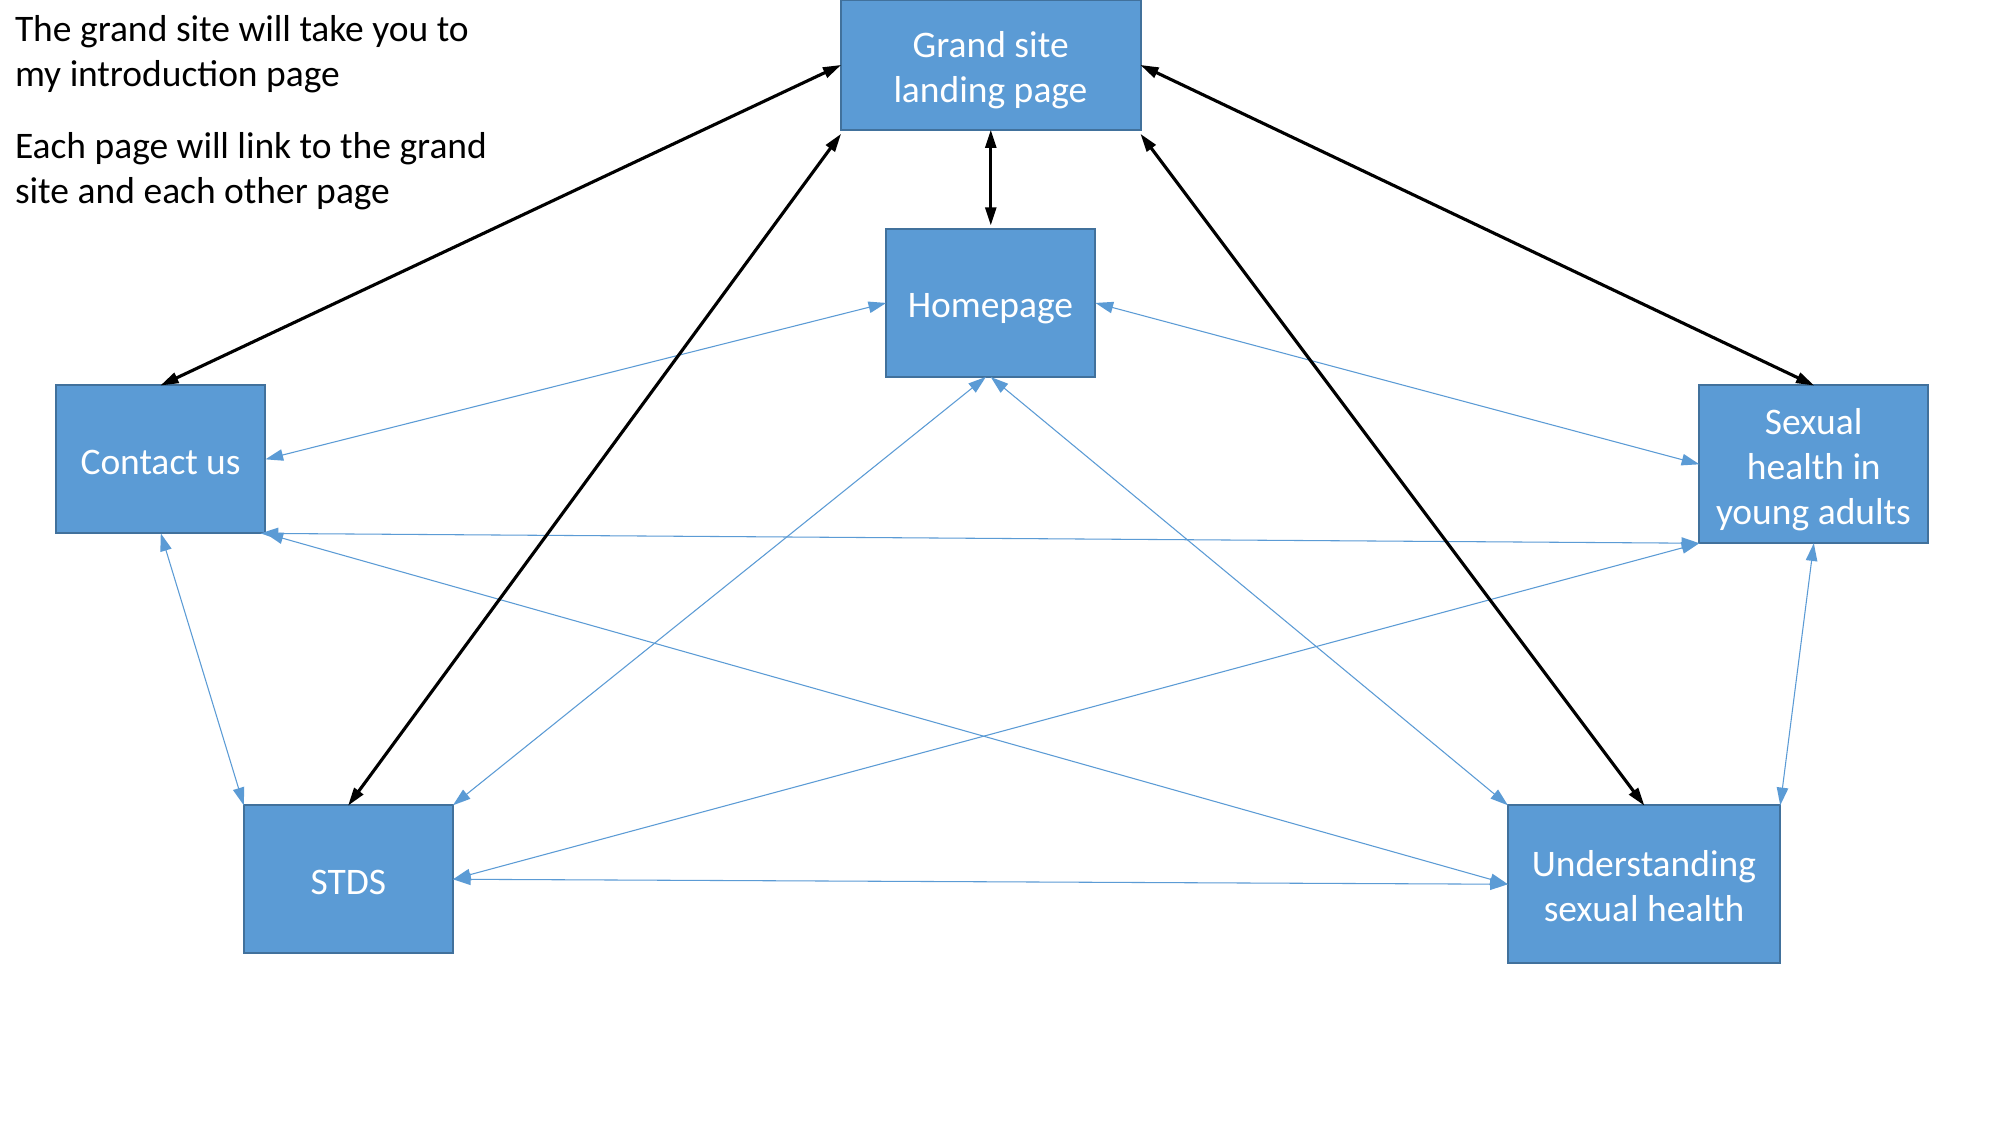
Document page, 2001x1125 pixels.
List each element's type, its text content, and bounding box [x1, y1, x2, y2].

text_box Contact us [56, 385, 265, 533]
text_box The grand site will take you to my introduction page [0, 0, 512, 103]
text_box Understanding sexual health [1508, 805, 1780, 963]
text_box Sexual health in young adults [1699, 385, 1928, 543]
text_box STDS [244, 805, 453, 953]
text_box Each page will link to the grand site and each other page [0, 113, 512, 220]
text_box Grand site landing page [841, 0, 1141, 130]
text_box Homepage [886, 229, 1095, 377]
